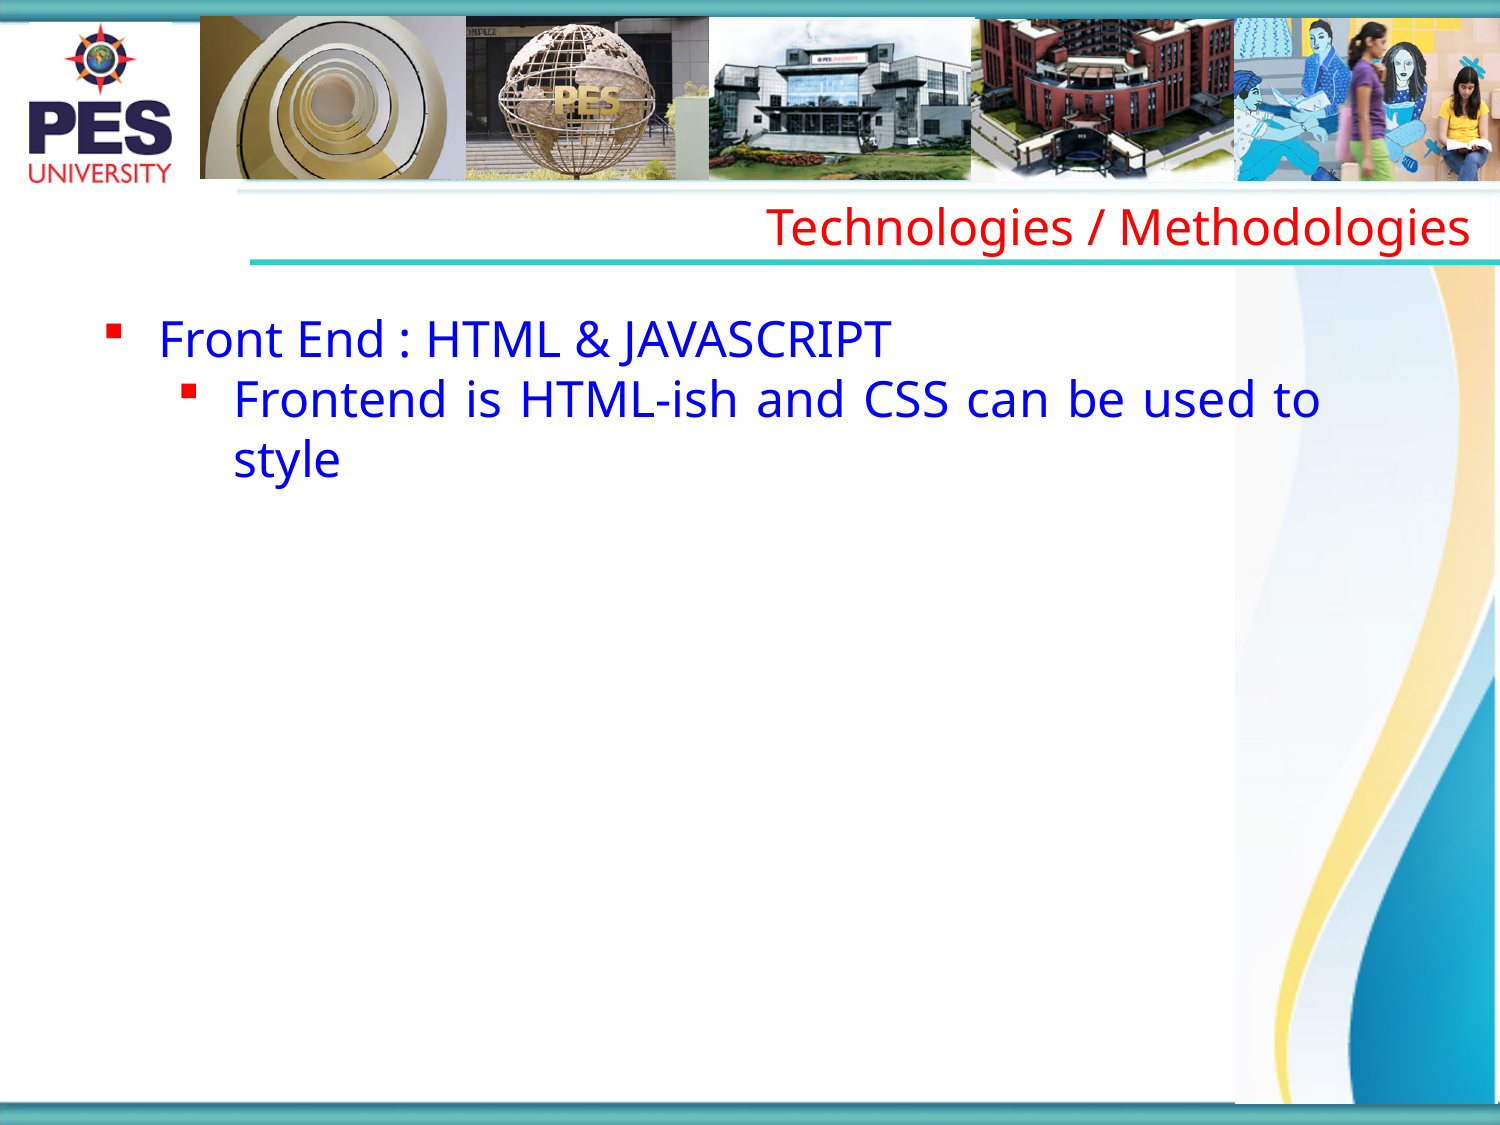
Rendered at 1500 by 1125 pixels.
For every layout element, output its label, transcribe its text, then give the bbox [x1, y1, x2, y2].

text_box Technologies / Methodologies [225, 187, 1500, 263]
picture [0, 220, 1500, 1125]
picture [0, 0, 1500, 187]
text_box Front End : HTML & JAVASCRIPT Frontend is HTML-ish and CSS can be used to style [87, 299, 1338, 1075]
